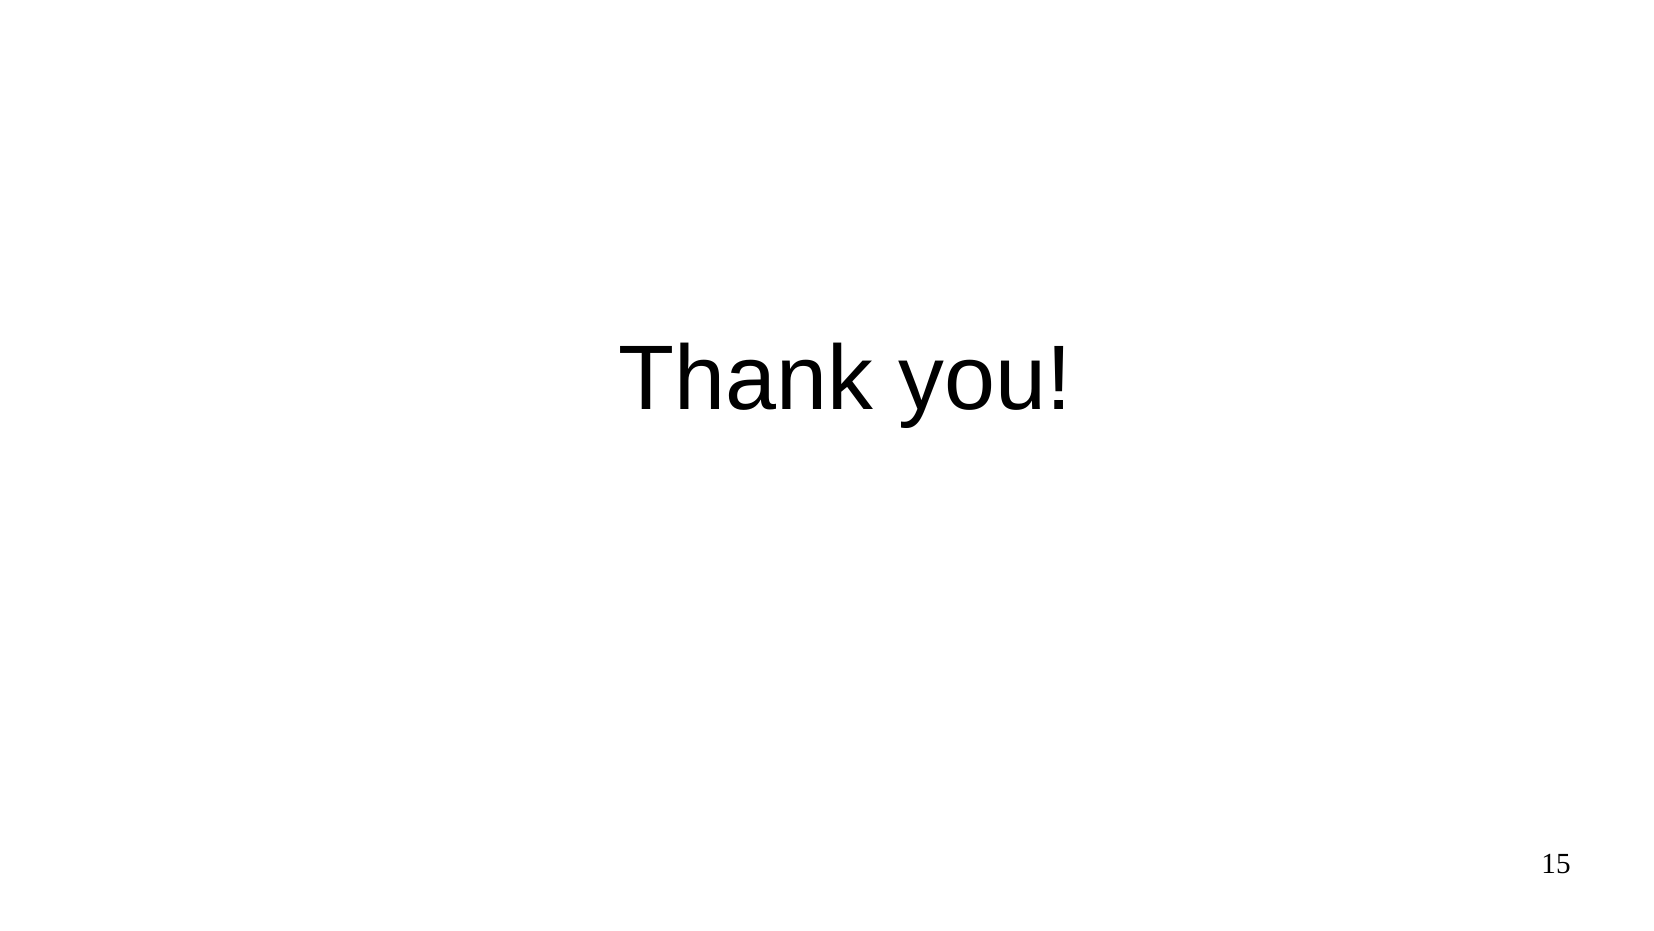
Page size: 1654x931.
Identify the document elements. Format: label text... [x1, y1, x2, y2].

title Thank you! [101, 300, 1591, 456]
